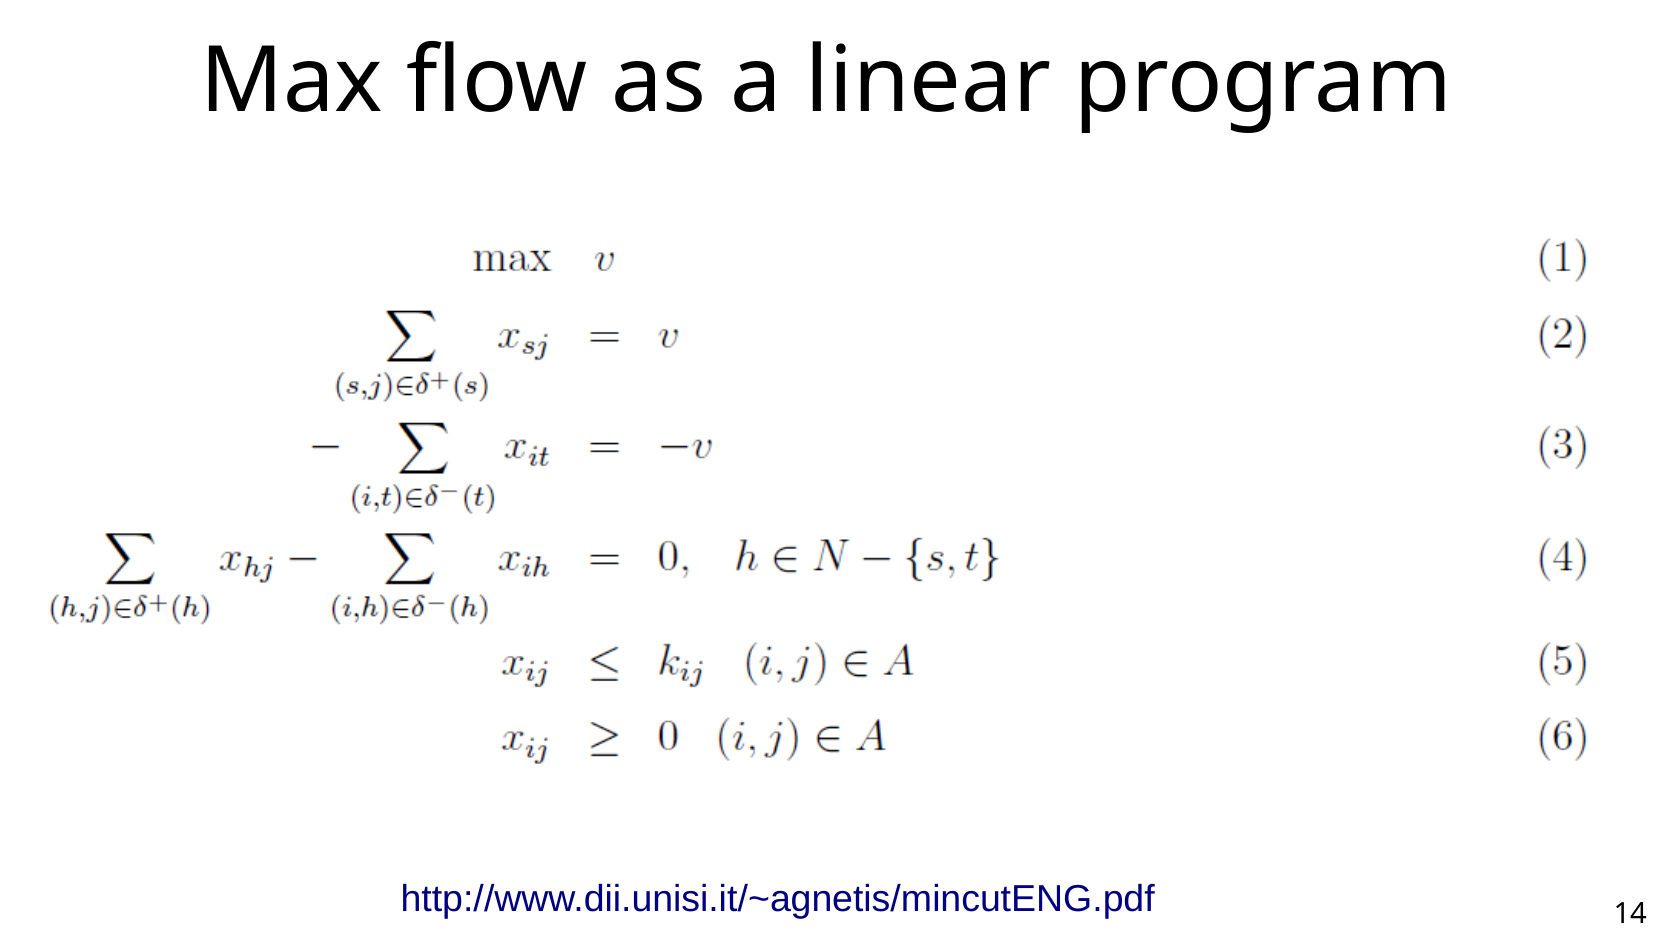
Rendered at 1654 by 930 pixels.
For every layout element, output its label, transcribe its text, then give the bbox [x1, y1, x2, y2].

picture [30, 202, 1621, 787]
title Max flow as a linear program [82, 2, 1571, 151]
text_box http://www.dii.unisi.it/~agnetis/mincutENG.pdf [385, 870, 1321, 930]
